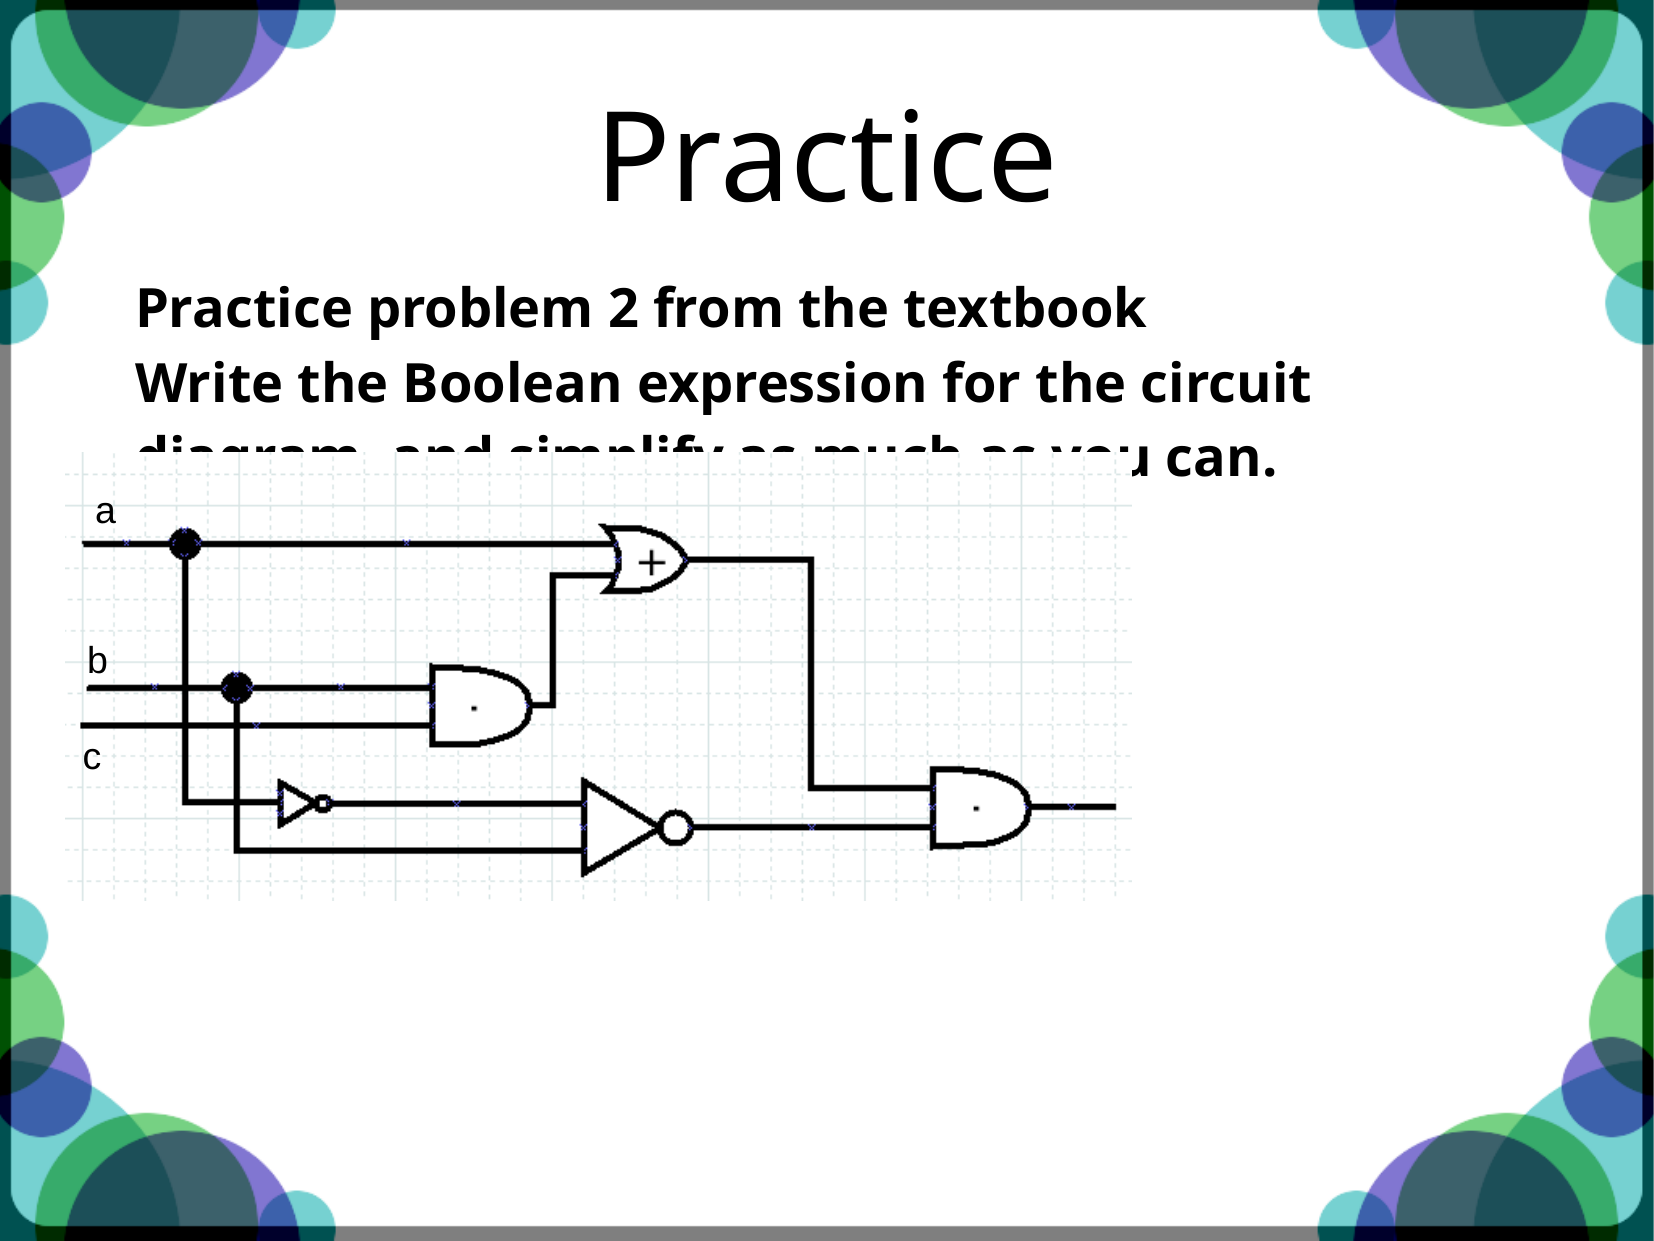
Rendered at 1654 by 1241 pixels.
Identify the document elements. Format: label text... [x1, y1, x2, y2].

text_box b [72, 632, 113, 690]
text_box Practice problem 2 from the textbook Write the Boolean expression for the circuit diagram, and simplify as much as you can. [135, 270, 1531, 943]
text_box a [80, 482, 131, 540]
title Practice [82, 49, 1571, 257]
text_box c [68, 727, 110, 785]
picture [0, 0, 1654, 1241]
